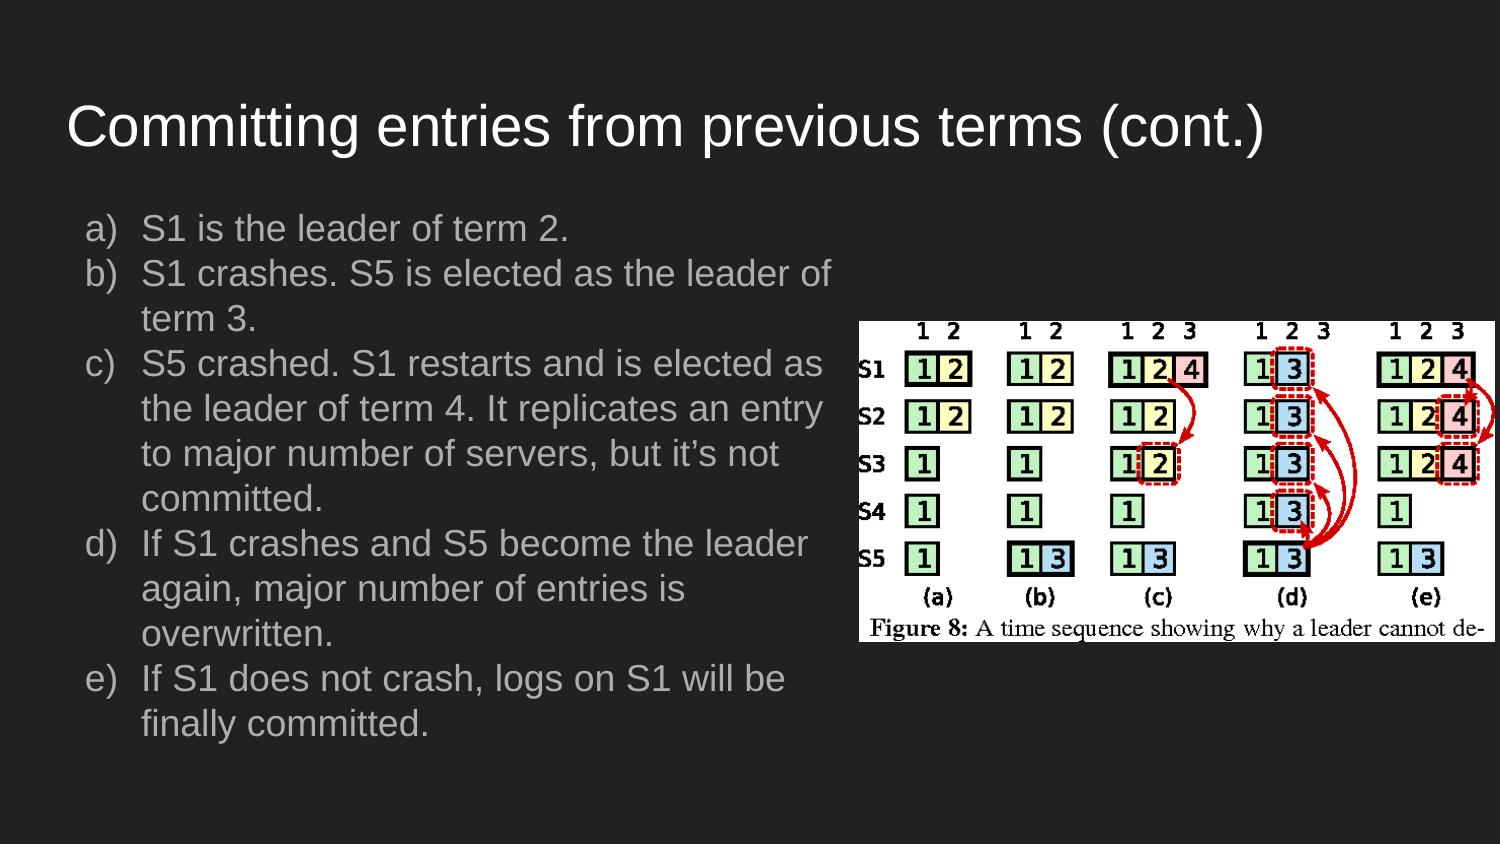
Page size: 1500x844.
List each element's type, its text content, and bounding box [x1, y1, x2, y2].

list S1 is the leader of term 2. S1 crashes. S5 is elected as the leader of term 3. S5 crashed. S1 restarts and is elected as the leader of term 4. It replicates an entry to major number of servers, but it’s not committed. If S1 crashes and S5 become the leader again, major number of entries is overwritten. If S1 does not crash, logs on S1 will be finally committed. [51, 189, 852, 832]
picture [859, 321, 1495, 642]
title Committing entries from previous terms (cont.) [51, 72, 1449, 167]
